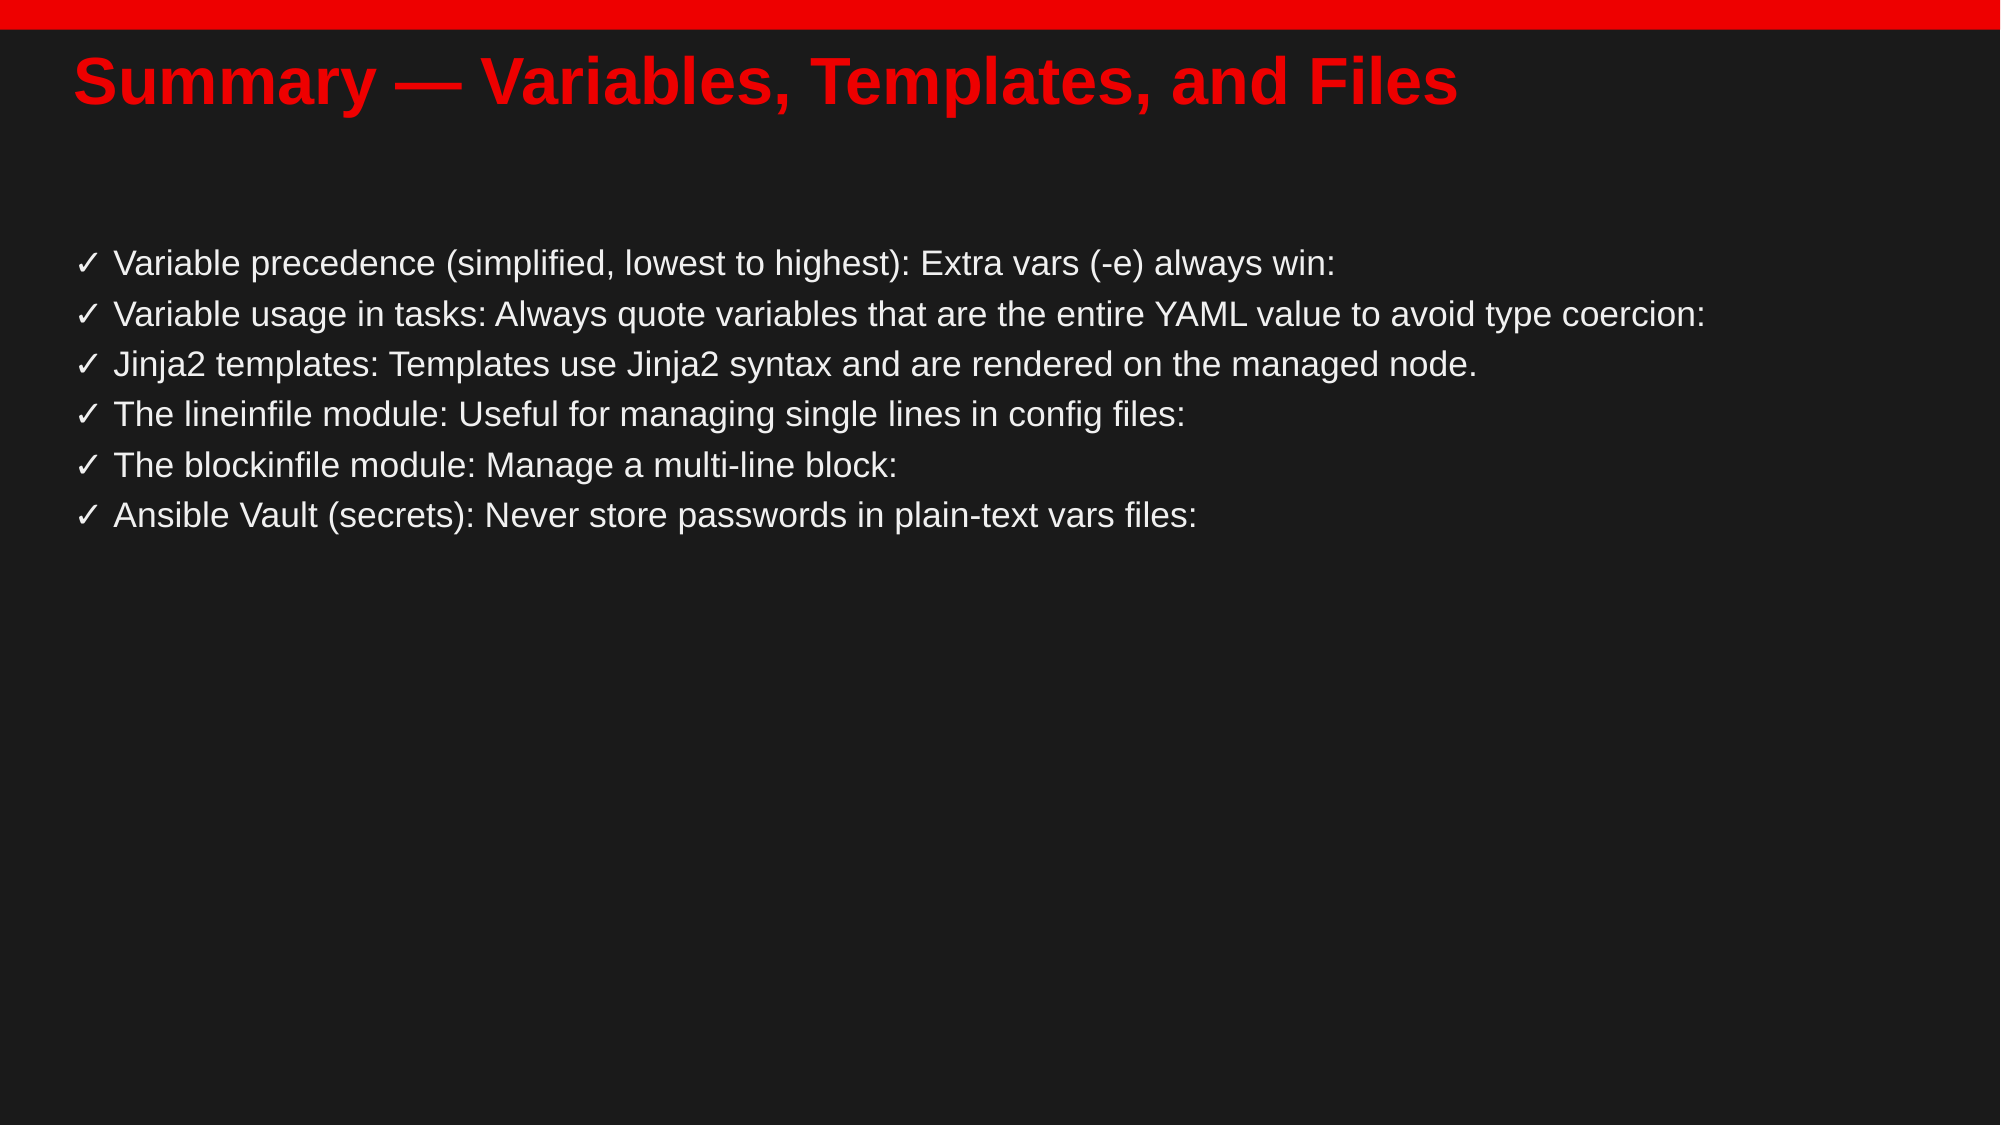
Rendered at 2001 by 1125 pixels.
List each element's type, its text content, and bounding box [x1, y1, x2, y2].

text_box Summary — Variables, Templates, and Files [59, 36, 1942, 208]
text_box [0, 0, 2001, 30]
text_box ✓ Variable precedence (simplified, lowest to highest): Extra vars (-e) always win: ✓ Variable usage in tasks: Always quote variables that are the entire YAML value to avoid type coercion: ✓ Jinja2 templates: Templates use Jinja2 syntax and are rendered on the managed node. ✓ The lineinfile module: Useful for managing single lines in config files: ✓ The blockinfile module: Manage a multi-line block: ✓ Ansible Vault (secrets): Never store passwords in plain-text vars files: [59, 236, 1942, 1037]
